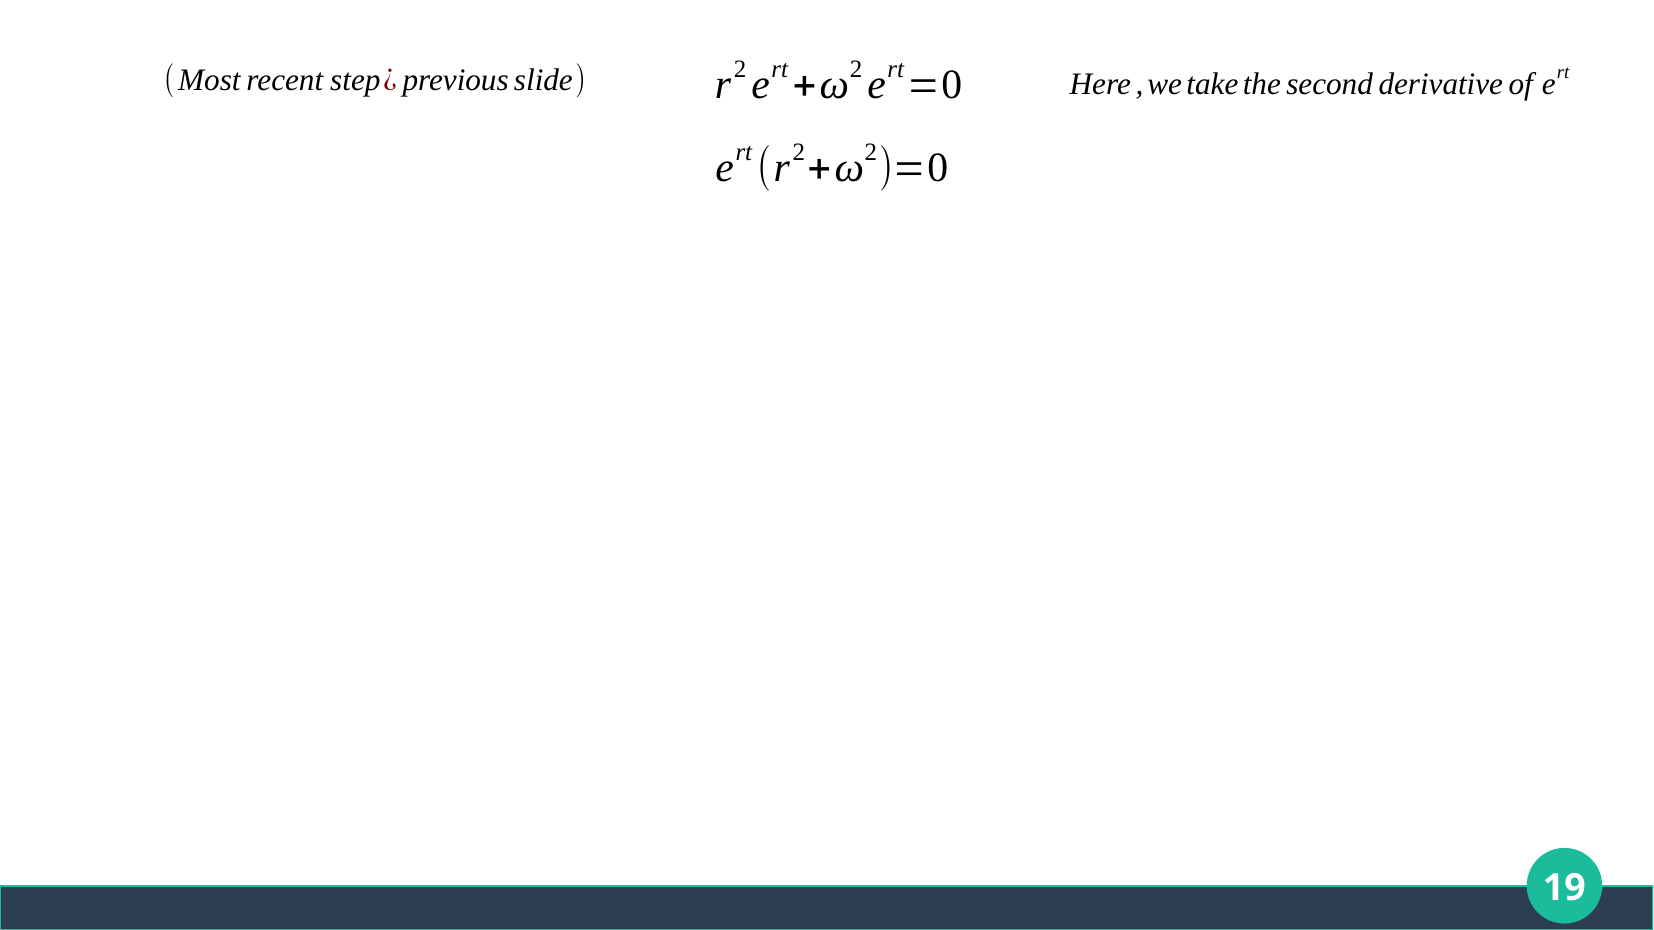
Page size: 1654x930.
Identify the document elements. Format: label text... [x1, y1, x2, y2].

title How are they used in Physics? [58, 36, 1594, 156]
chart [1067, 61, 1571, 102]
chart [714, 55, 963, 108]
chart [164, 61, 586, 100]
chart [714, 138, 949, 194]
